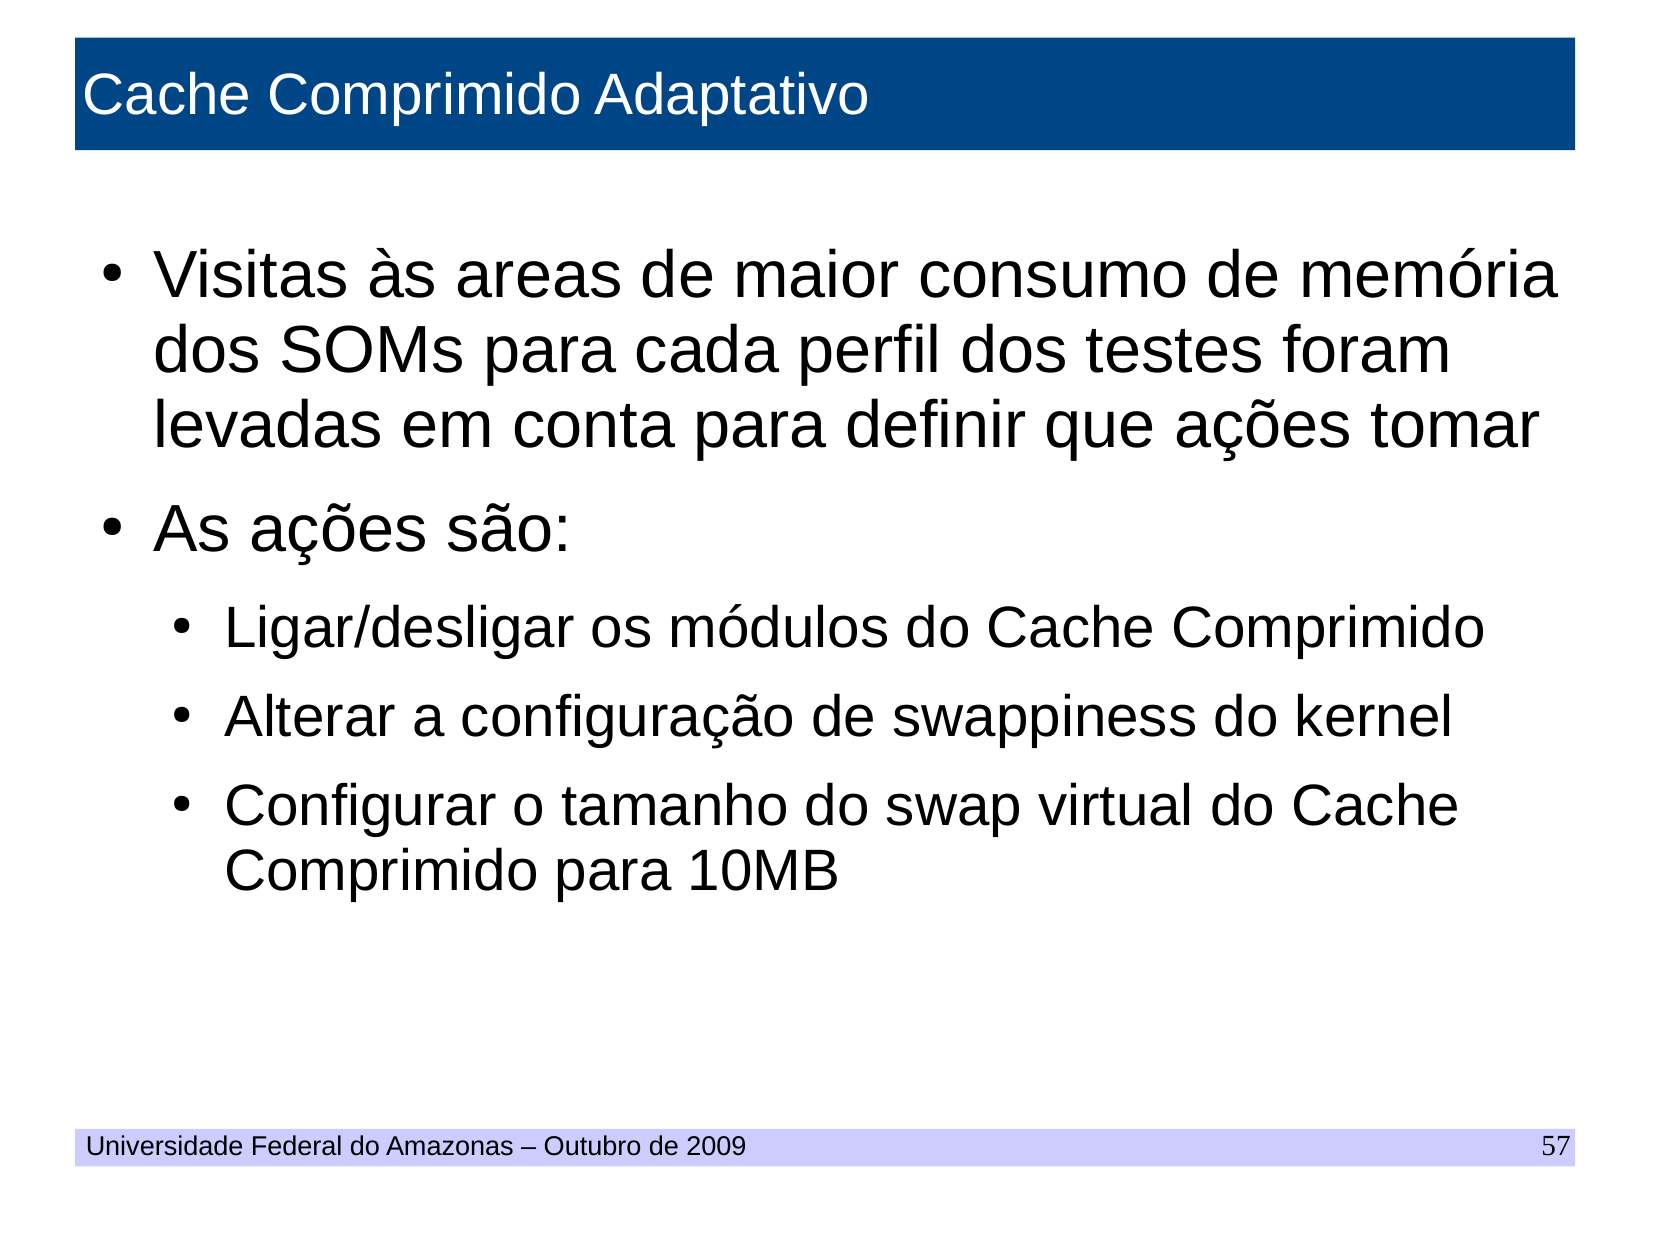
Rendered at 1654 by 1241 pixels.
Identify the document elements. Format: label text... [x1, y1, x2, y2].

list Visitas às areas de maior consumo de memória dos SOMs para cada perfil dos testes foram levadas em conta para definir que ações tomar As ações são: Ligar/desligar os módulos do Cache Comprimido Alterar a configuração de swappiness do kernel Configurar o tamanho do swap virtual do Cache Comprimido para 10MB [82, 237, 1571, 1056]
title Cache Comprimido Adaptativo [82, 43, 1571, 145]
